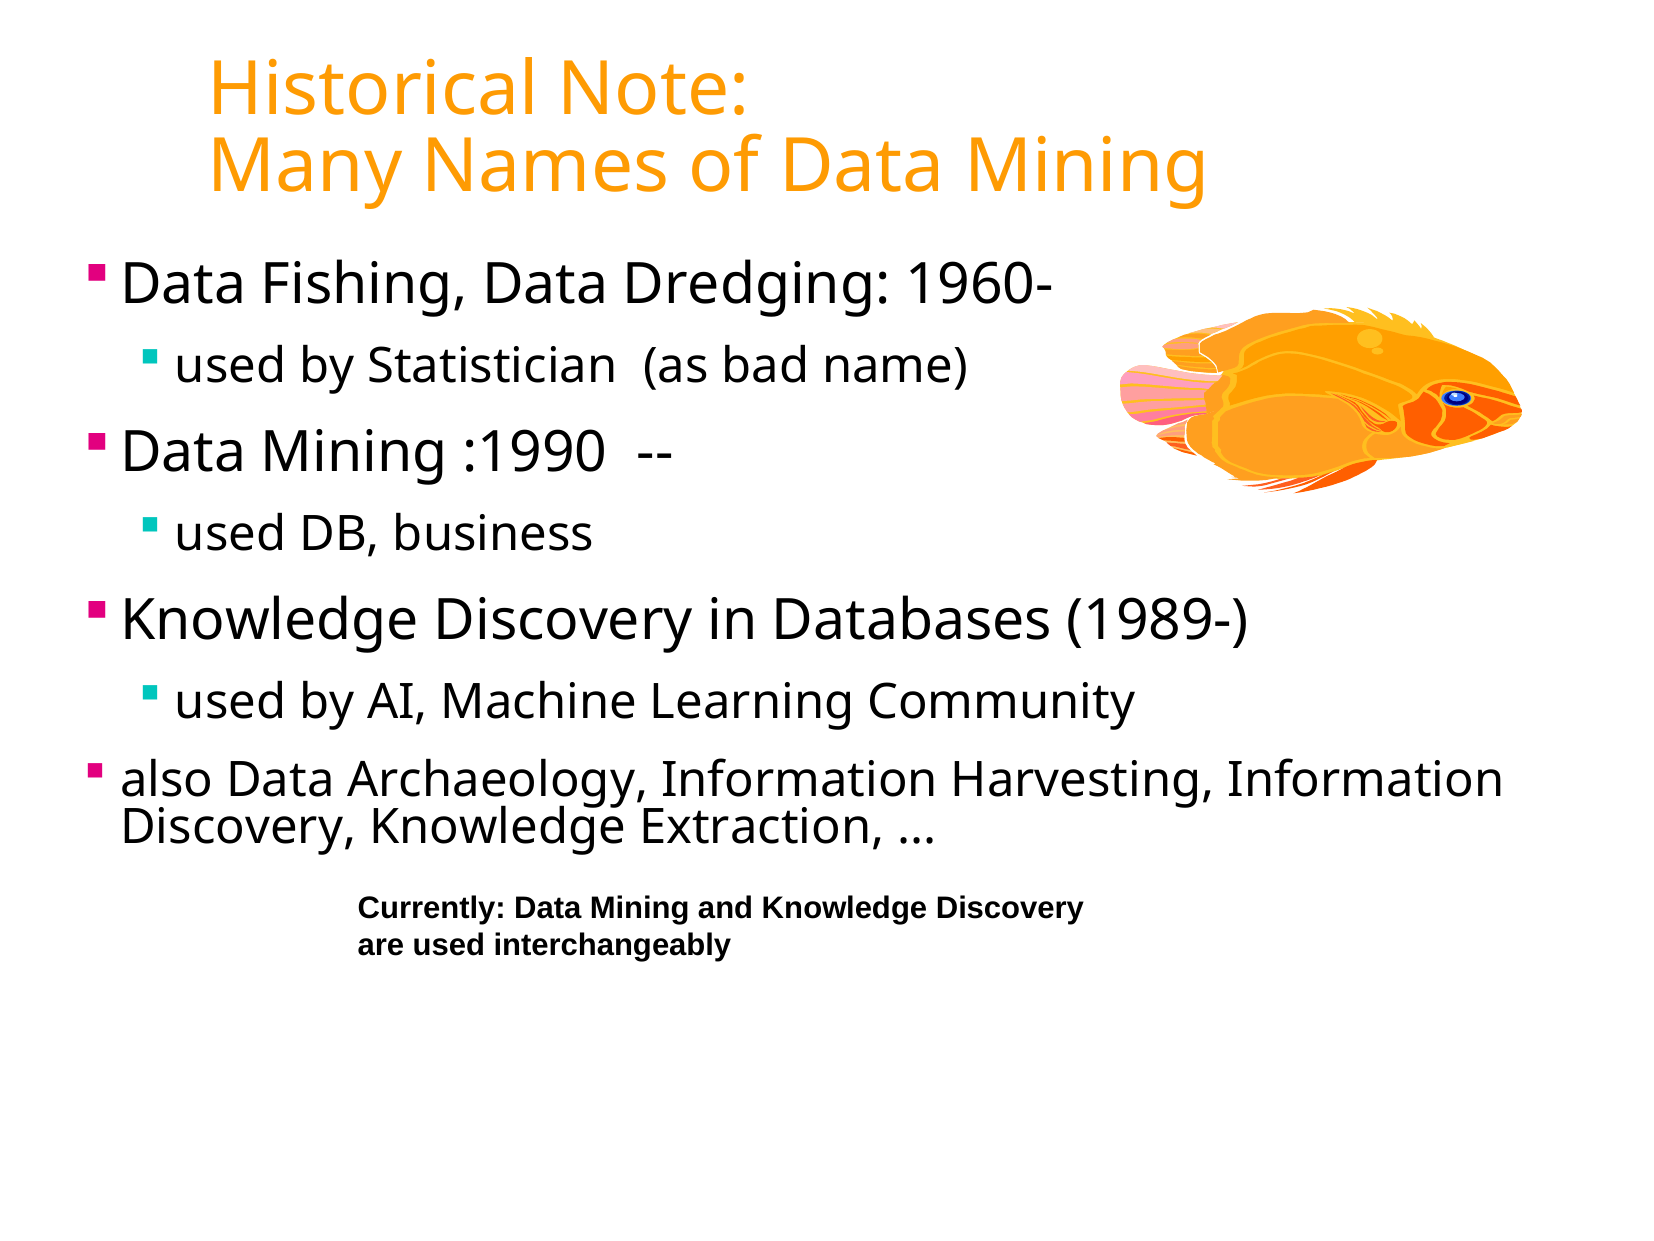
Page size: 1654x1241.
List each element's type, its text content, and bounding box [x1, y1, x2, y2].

list Data Fishing, Data Dredging: 1960- used by Statistician (as bad name) Data Mining :1990 -- used DB, business Knowledge Discovery in Databases (1989-) used by AI, Machine Learning Community also Data Archaeology, Information Harvesting, Information Discovery, Knowledge Extraction, ... [68, 252, 1571, 863]
picture [1120, 307, 1523, 494]
text_box Currently: Data Mining and Knowledge Discovery are used interchangeably [342, 879, 1108, 970]
title Historical Note: Many Names of Data Mining [192, 125, 1489, 215]
